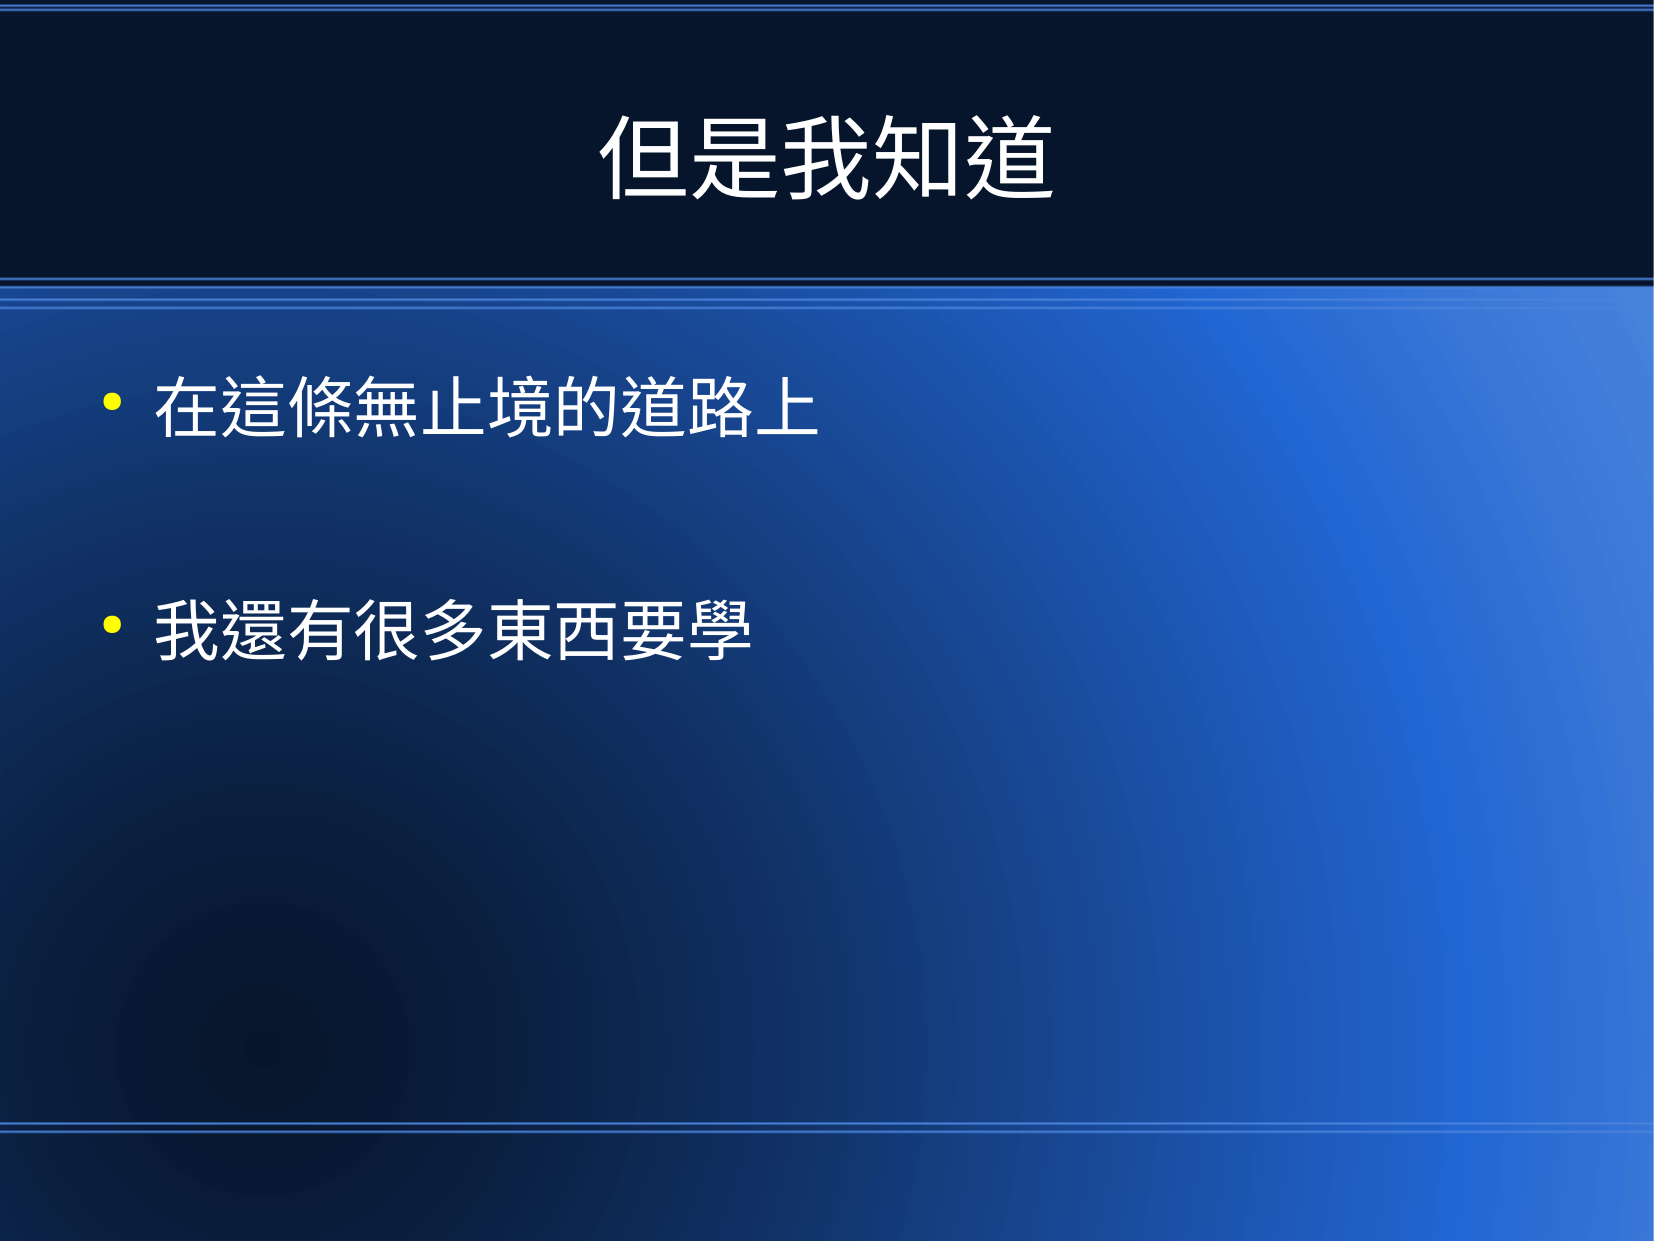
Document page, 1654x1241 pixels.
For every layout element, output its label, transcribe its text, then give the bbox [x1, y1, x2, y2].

list 在這條無止境的道路上 我還有很多東西要學 [82, 355, 1571, 1075]
title 但是我知道 [82, 49, 1571, 257]
picture [0, 0, 1654, 1241]
